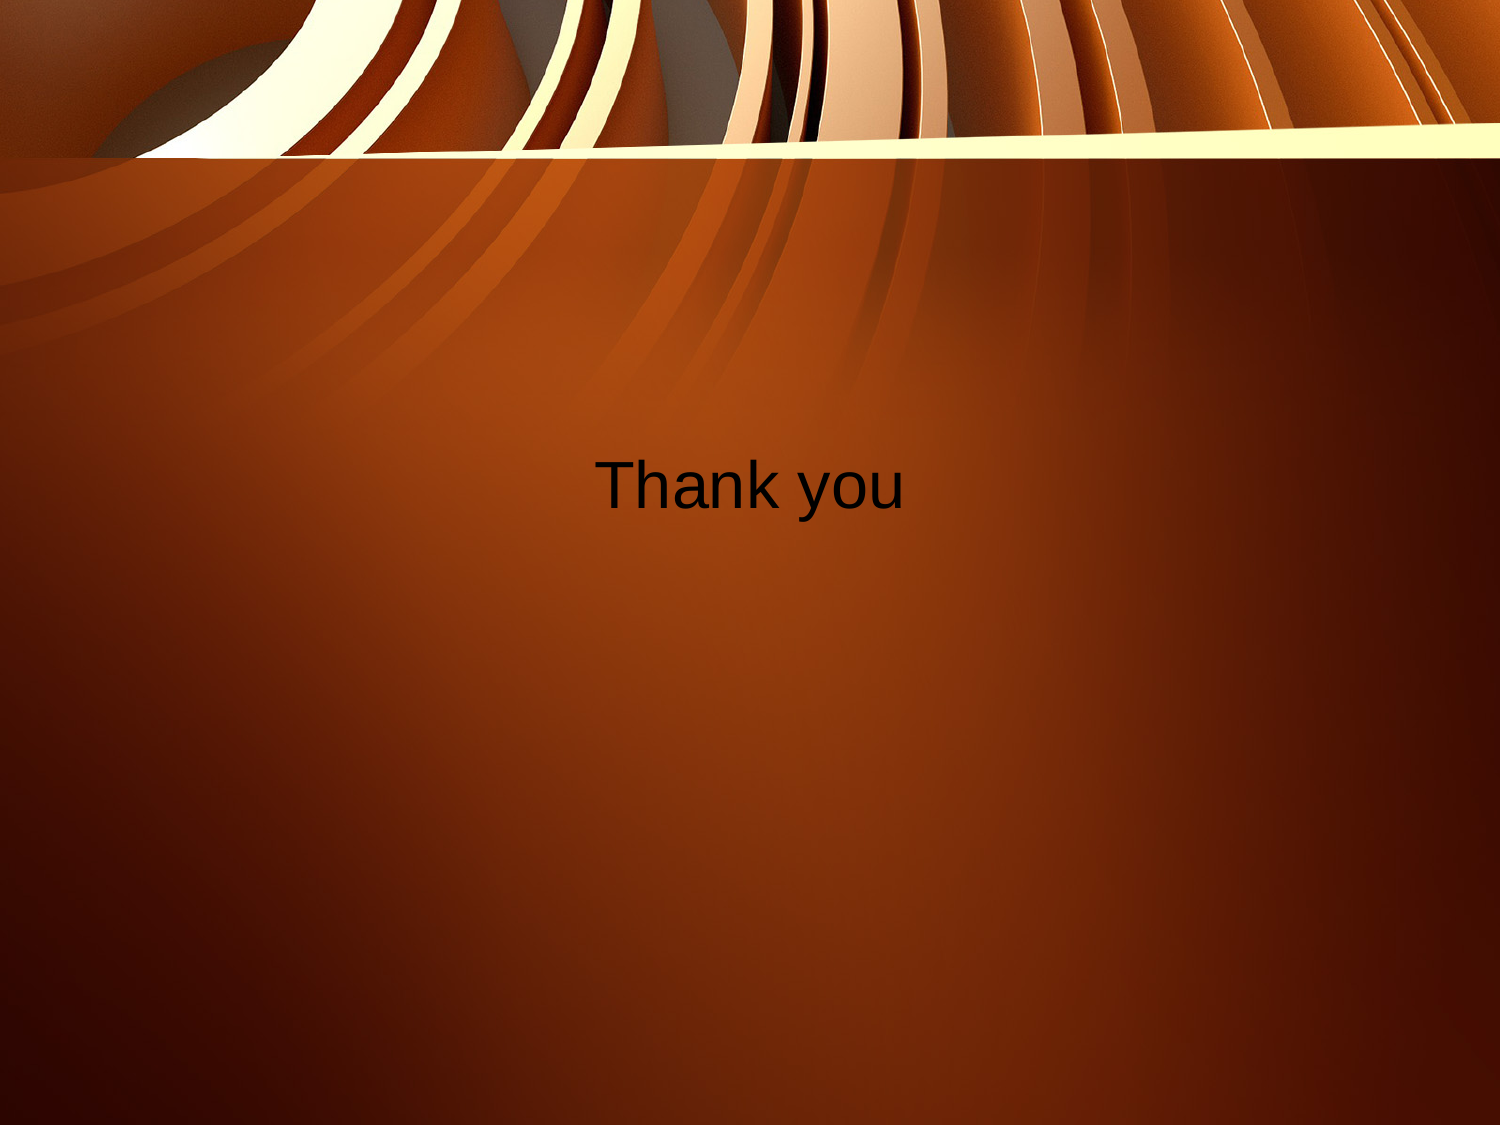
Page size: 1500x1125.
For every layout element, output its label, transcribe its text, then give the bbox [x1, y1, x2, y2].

picture [0, 0, 1500, 1125]
subtitle Thank you [73, 136, 1427, 834]
